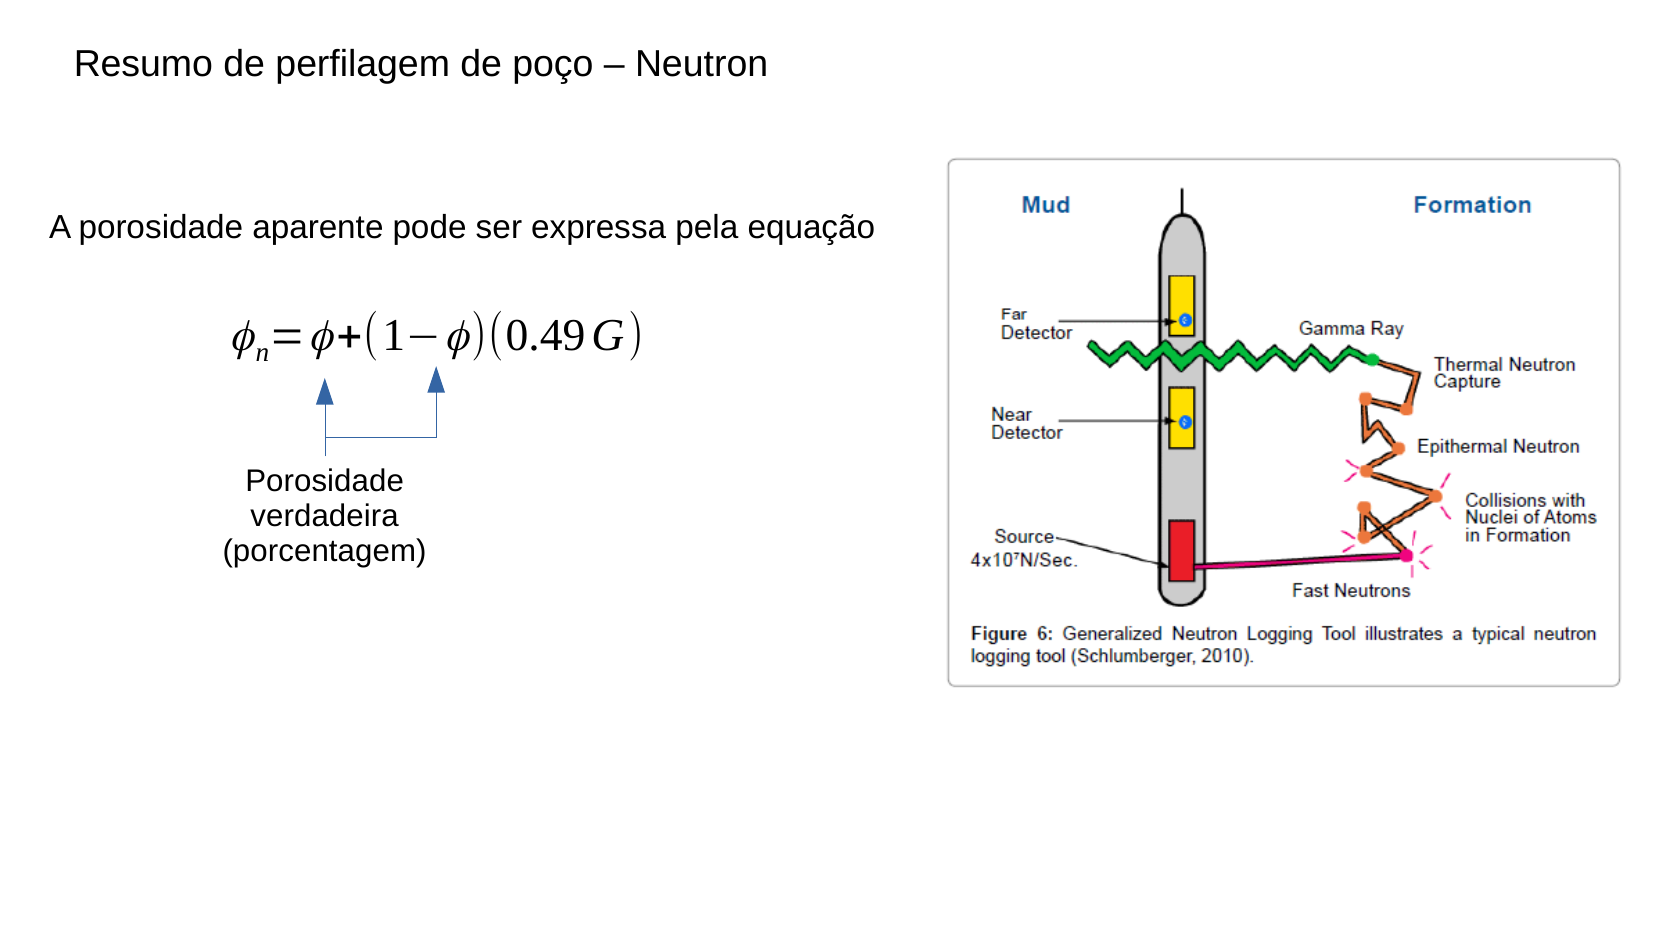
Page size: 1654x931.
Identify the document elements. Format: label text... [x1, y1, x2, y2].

chart [222, 307, 650, 367]
chart [1236, 515, 1355, 575]
text_box Porosidade verdadeira (porcentagem) [188, 456, 461, 576]
picture [937, 145, 1630, 697]
text_box A porosidade aparente pode ser expressa pela equação [34, 200, 938, 295]
text_box Resumo de perfilagem de poço – Neutron [59, 35, 1123, 93]
